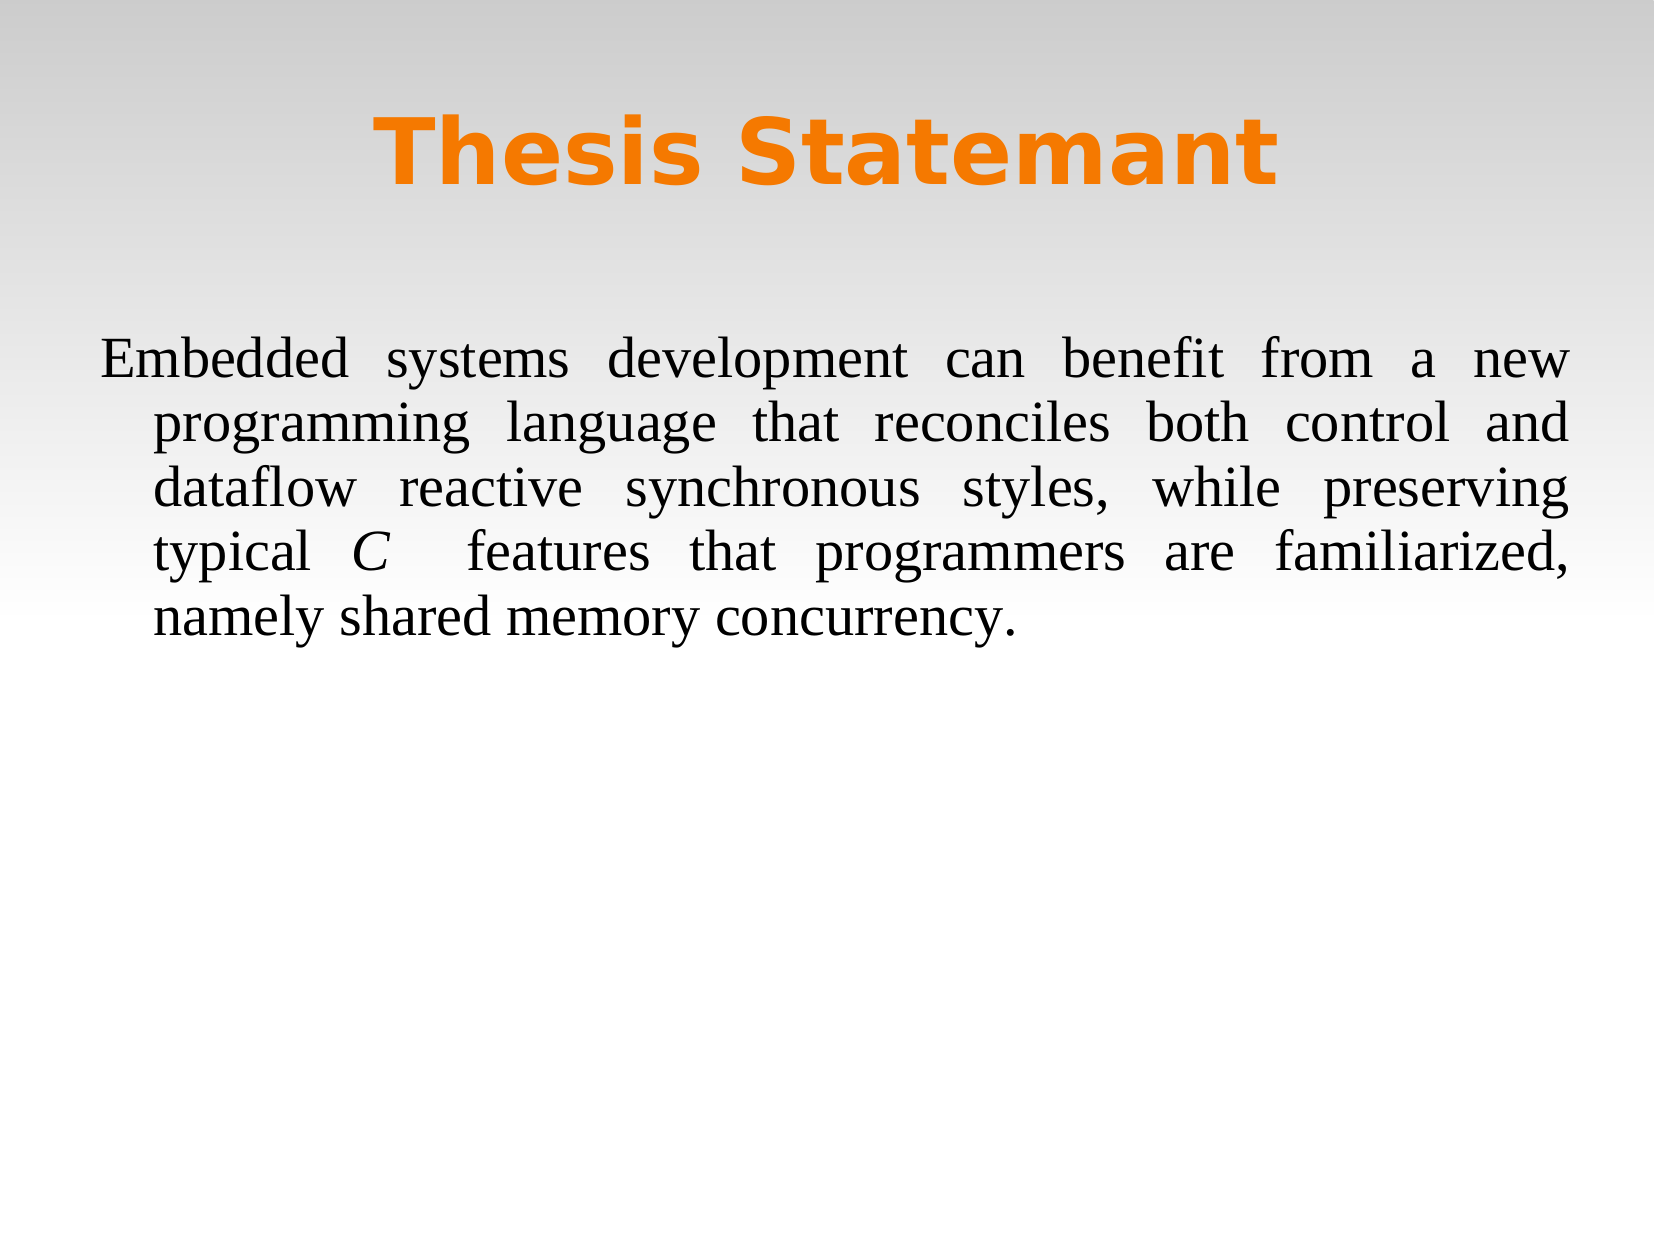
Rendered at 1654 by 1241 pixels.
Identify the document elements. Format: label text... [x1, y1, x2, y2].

list Embedded systems development can benefit from a new programming language that reconciles both control and dataflow reactive synchronous styles, while preserving typical C features that programmers are familiarized, namely shared memory concurrency. [82, 231, 1571, 1035]
title Thesis Statemant [82, 49, 1571, 231]
